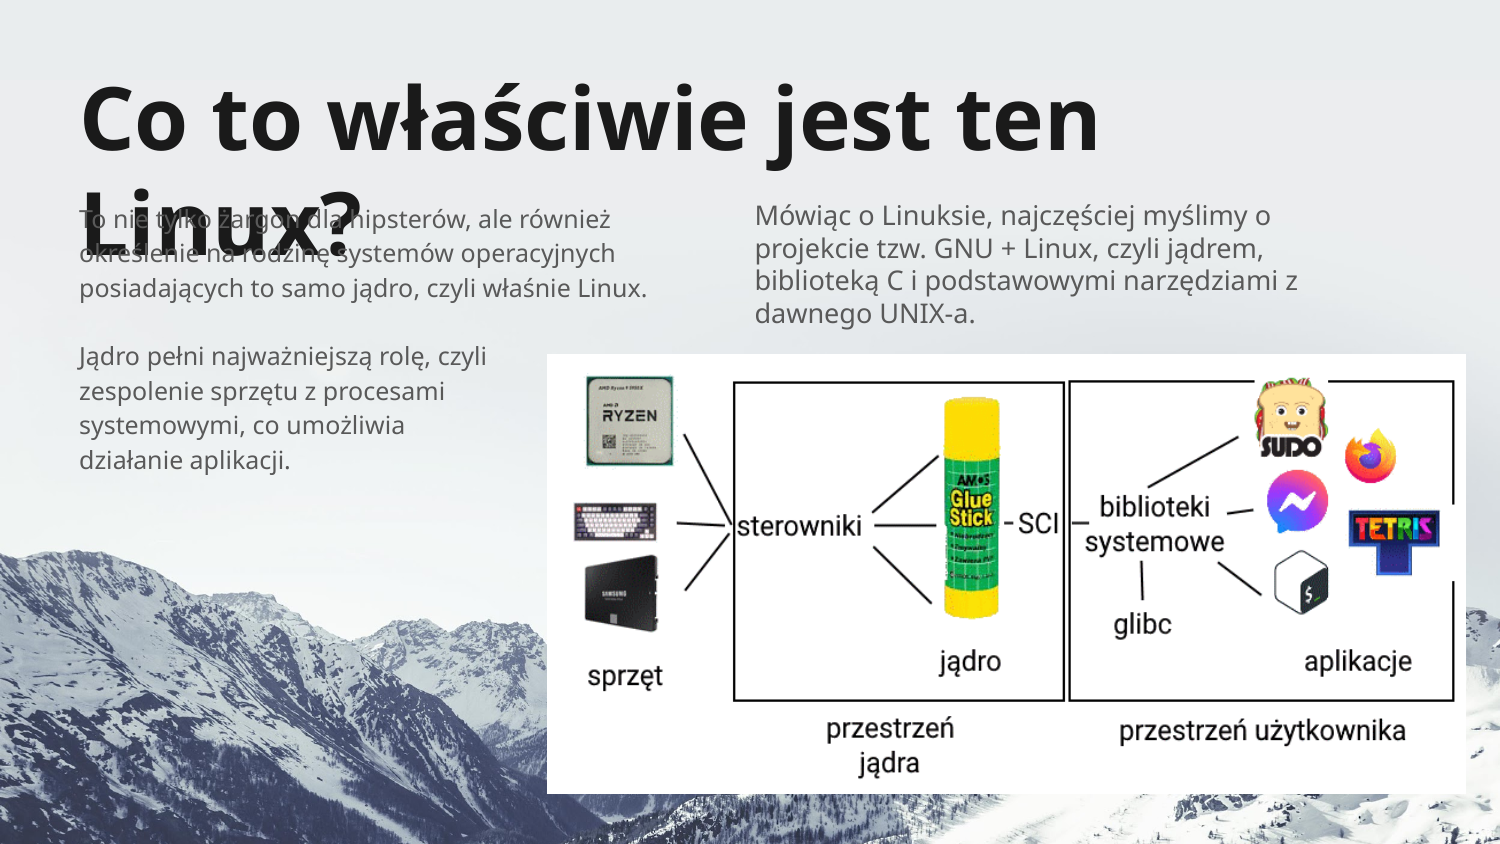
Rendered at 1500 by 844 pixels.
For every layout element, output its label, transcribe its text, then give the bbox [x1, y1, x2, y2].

picture [128, 355, 135, 363]
title Co to właściwie jest ten Linux? [64, 47, 1415, 184]
text_box Mówiąc o Linuksie, najczęściej myślimy o projekcie tzw. GNU + Linux, czyli jądrem, biblioteką C i podstawowymi narzędziami z dawnego UNIX-a. [739, 183, 1408, 344]
subtitle To nie tylko żargon dla hipsterów, ale również określenie na rodzinę systemów operacyjnych posiadających to samo jądro, czyli właśnie Linux. Jądro pełni najważniejszą rolę, czyli zespolenie sprzętu z procesami systemowymi, co umożliwia działanie aplikacji. [64, 183, 683, 355]
picture [103, 355, 110, 363]
picture [150, 355, 158, 363]
picture [0, 80, 1500, 794]
picture [465, 355, 470, 363]
picture [392, 355, 399, 363]
